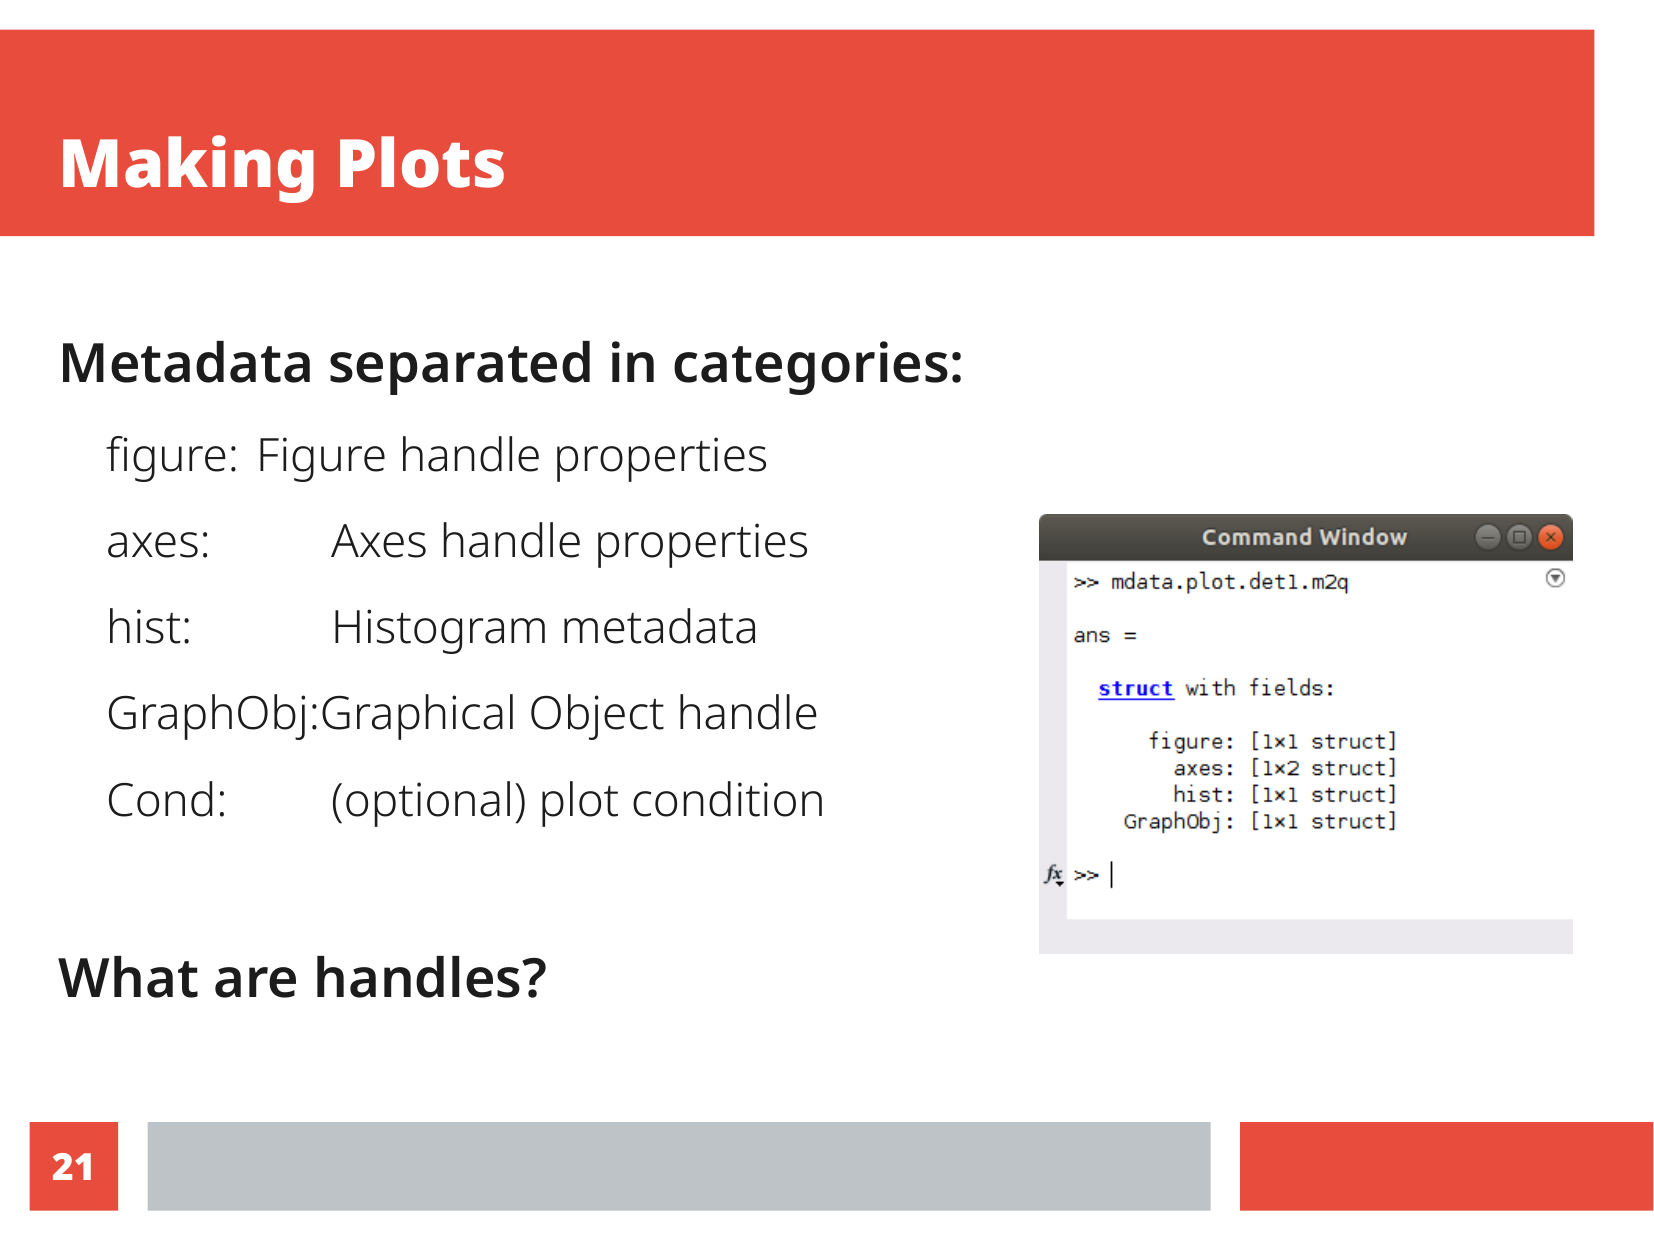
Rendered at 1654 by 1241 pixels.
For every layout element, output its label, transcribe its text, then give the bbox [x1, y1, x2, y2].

picture [1039, 514, 1573, 954]
title Making Plots [59, 59, 1595, 207]
list Metadata separated in categories: figure: Figure handle properties axes: Axes handle properties hist: Histogram metadata GraphObj:Graphical Object handle Cond: (optional) plot condition What are handles? [59, 324, 1132, 1093]
